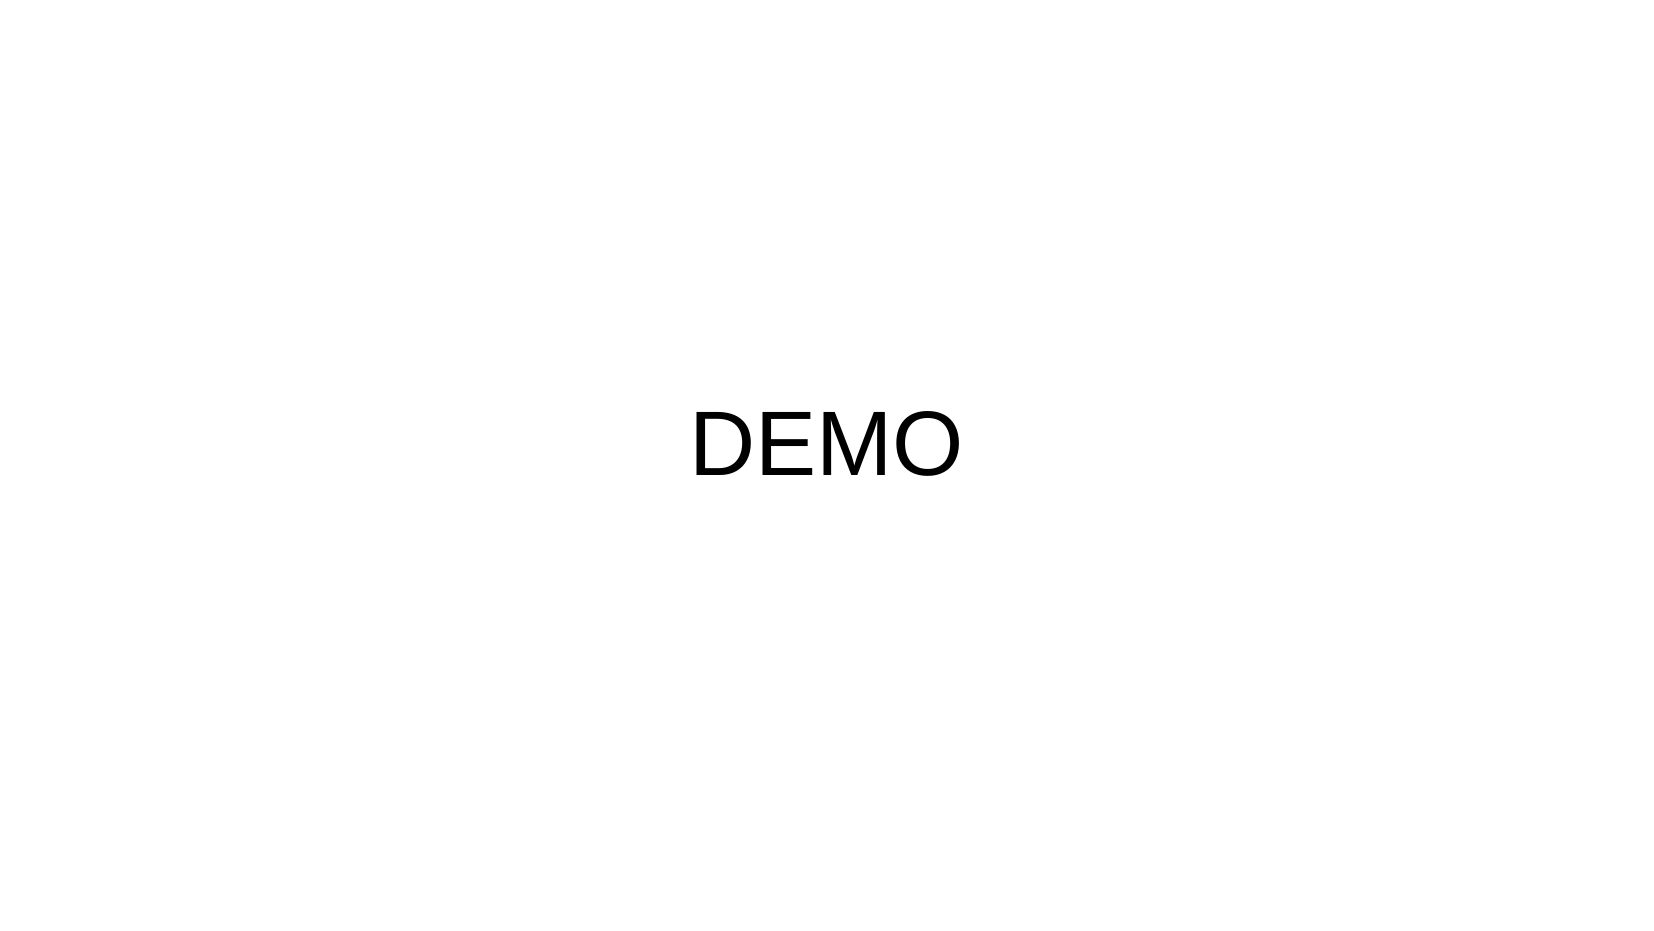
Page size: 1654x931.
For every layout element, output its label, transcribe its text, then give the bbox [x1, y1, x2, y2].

title DEMO [82, 37, 1571, 841]
